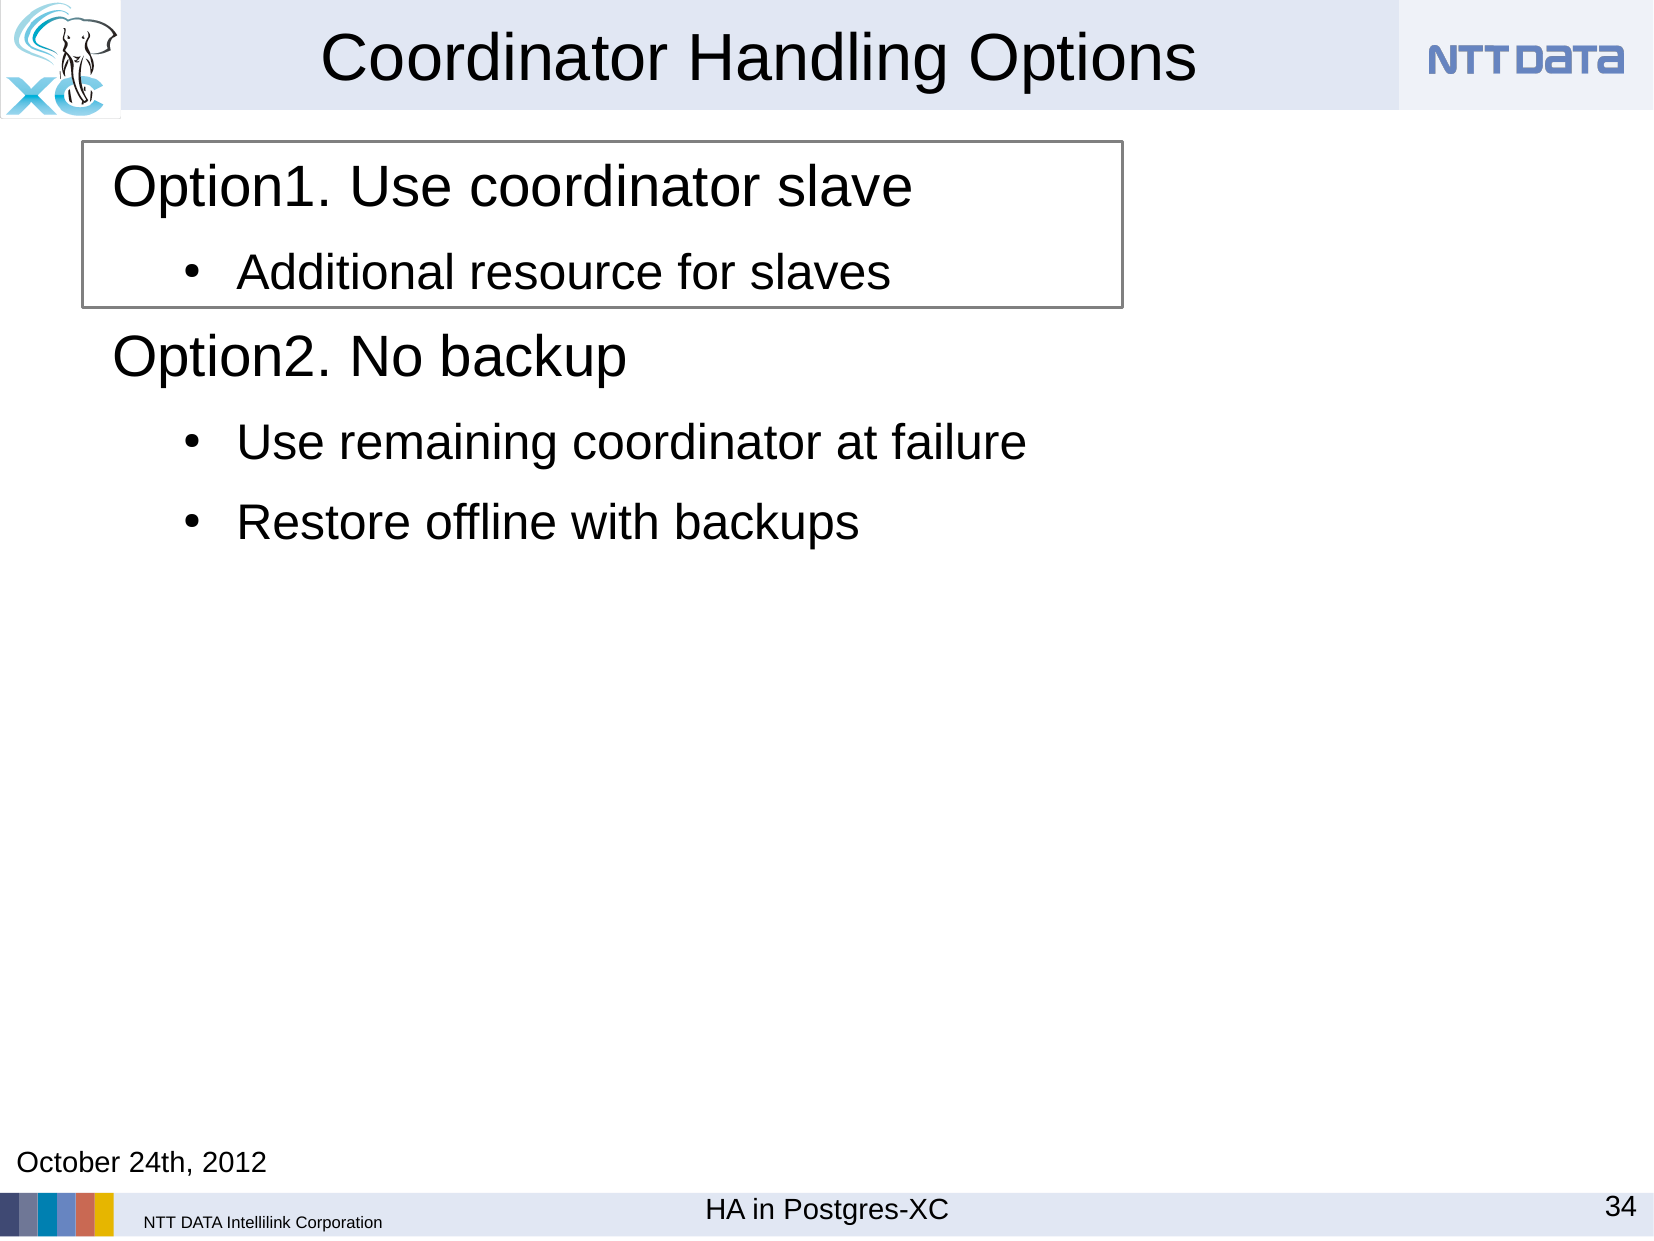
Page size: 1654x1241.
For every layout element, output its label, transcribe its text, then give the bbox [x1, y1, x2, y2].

list Use coordinator slave Additional resource for slaves No backup Use remaining coordinator at failure Restore offline with backups [94, 153, 1583, 873]
picture [0, 0, 121, 119]
title Coordinator Handling Options [120, 3, 1399, 110]
picture [1429, 45, 1624, 74]
